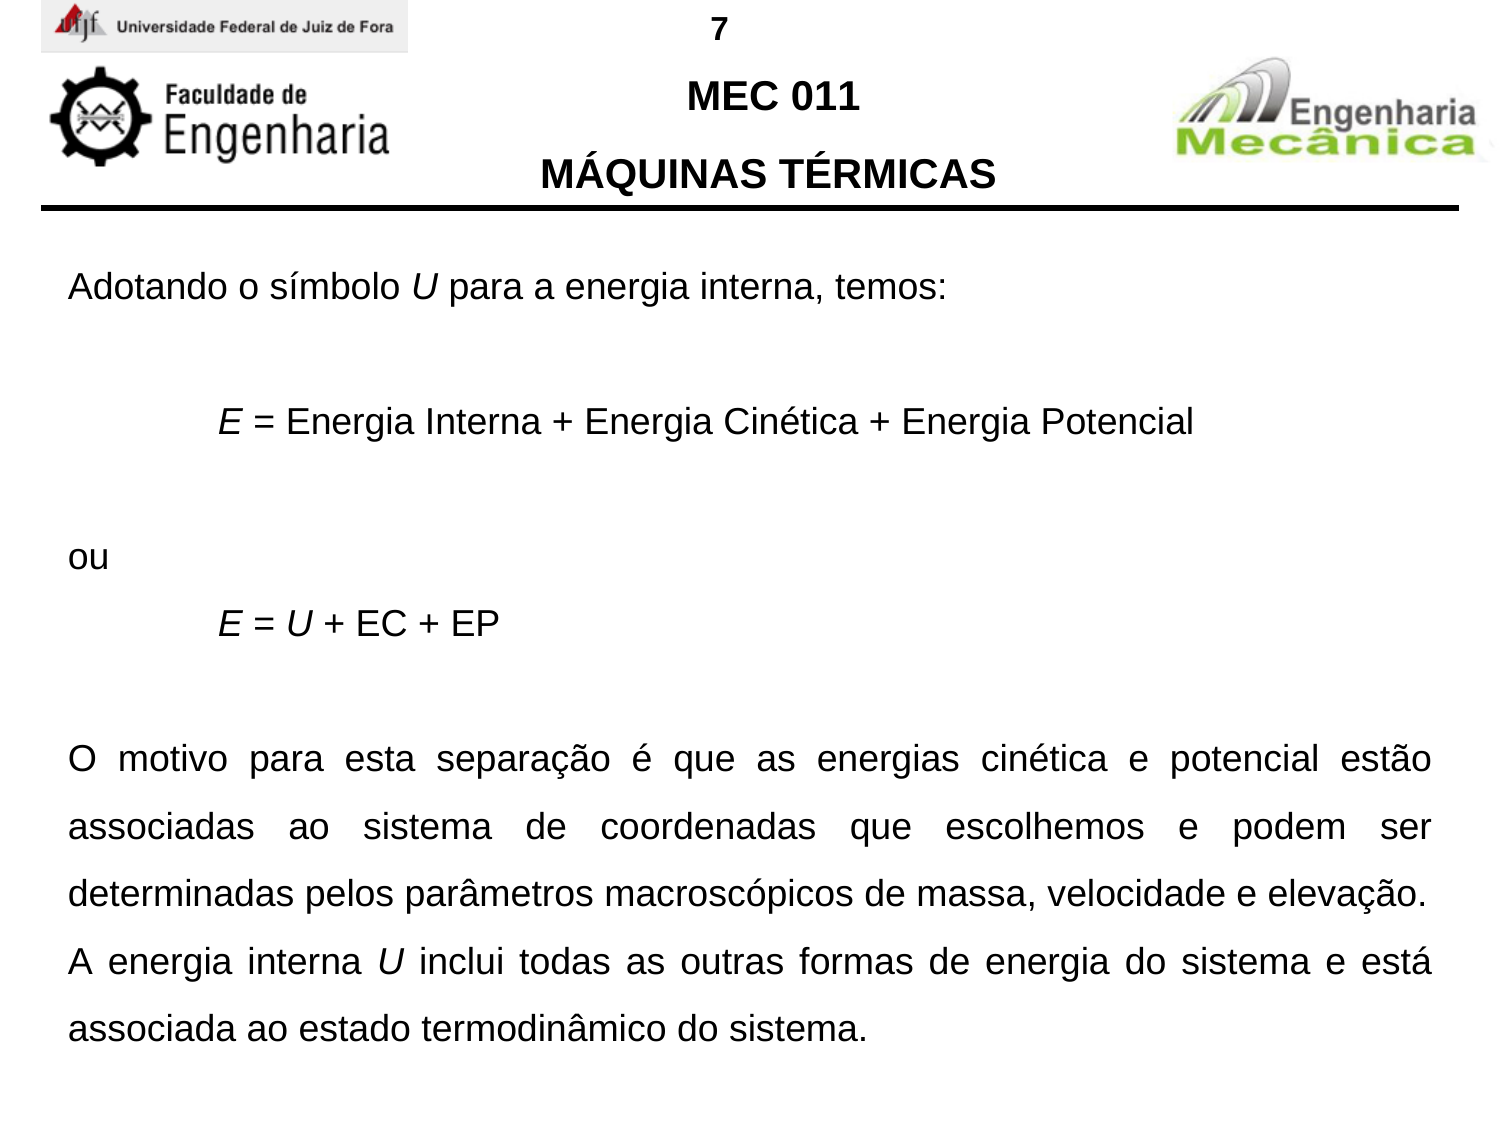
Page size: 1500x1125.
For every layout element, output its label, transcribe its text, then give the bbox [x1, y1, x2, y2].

picture [1151, 54, 1500, 167]
picture [41, 0, 408, 174]
text_box Adotando o símbolo U para a energia interna, temos: E = Energia Interna + Energia Cinética + Energia Potencial ou E = U + EC + EP O motivo para esta separação é que as energias cinética e potencial estão associadas ao sistema de coordenadas que escolhemos e podem ser determinadas pelos parâmetros macroscópicos de massa, velocidade e elevação. A energia interna U inclui todas as outras formas de energia do sistema e está associada ao estado termodinâmico do sistema. [53, 231, 1447, 1058]
